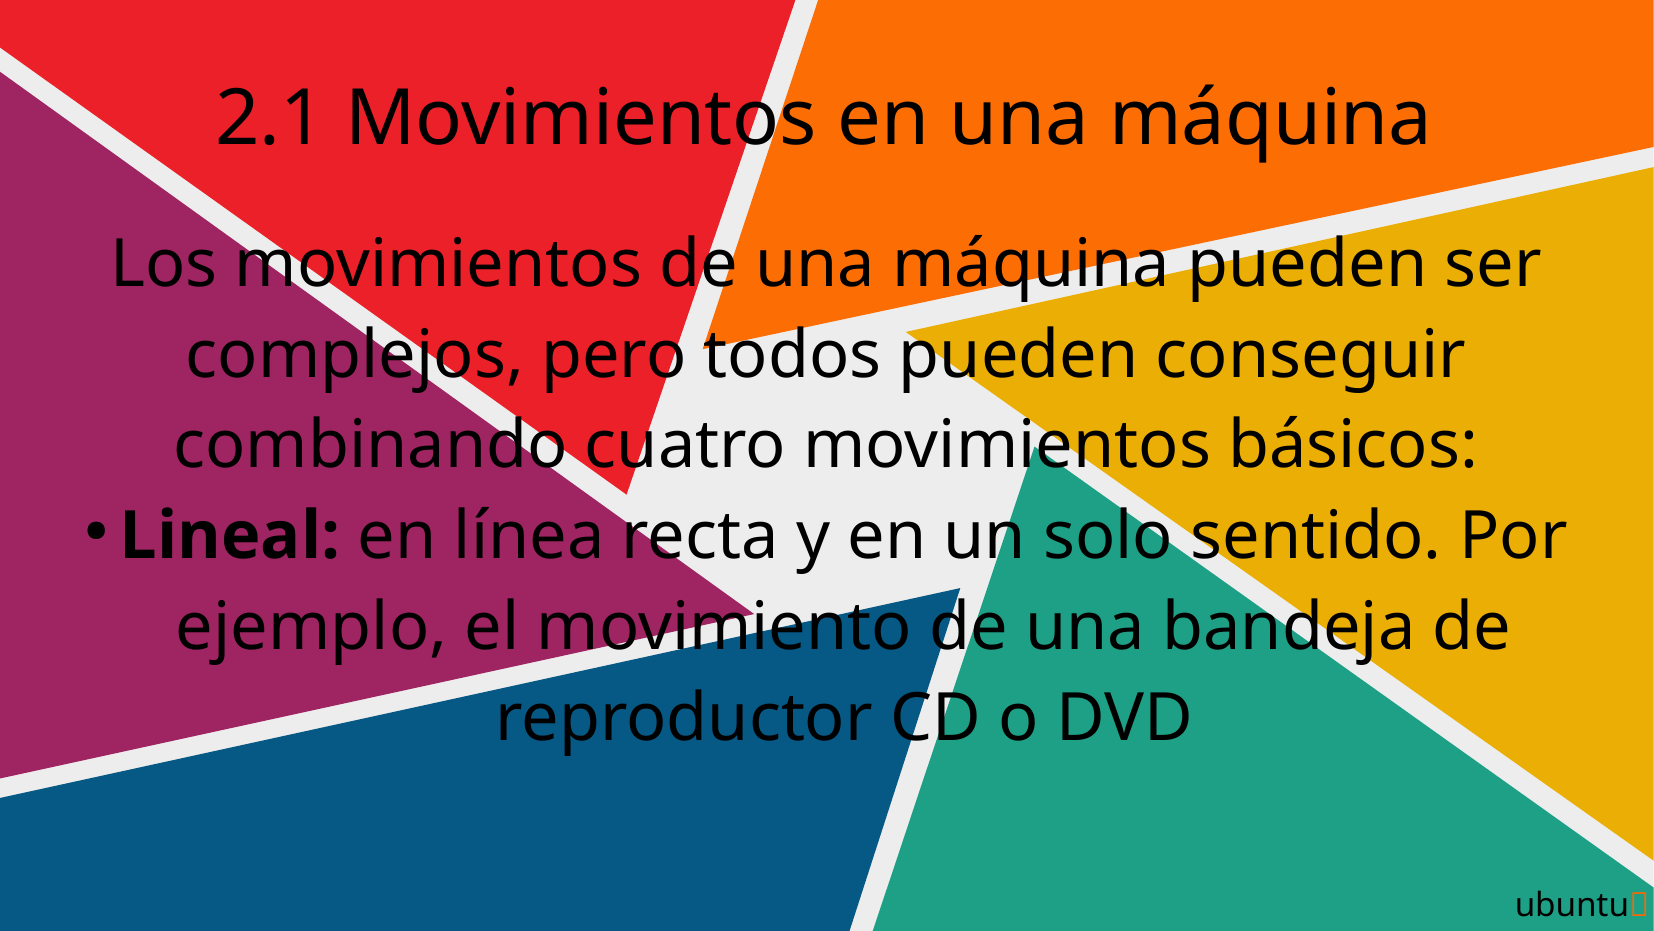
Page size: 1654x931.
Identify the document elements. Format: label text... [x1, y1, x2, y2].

text_box ubuntu [1500, 874, 1654, 931]
subtitle Los movimientos de una máquina pueden ser complejos, pero todos pueden conseguir combinando cuatro movimientos básicos: Lineal: en línea recta y en un solo sentido. Por ejemplo, el movimiento de una bandeja de reproductor CD o DVD [82, 217, 1571, 758]
title 2.1 Movimientos en una máquina [79, 37, 1569, 193]
